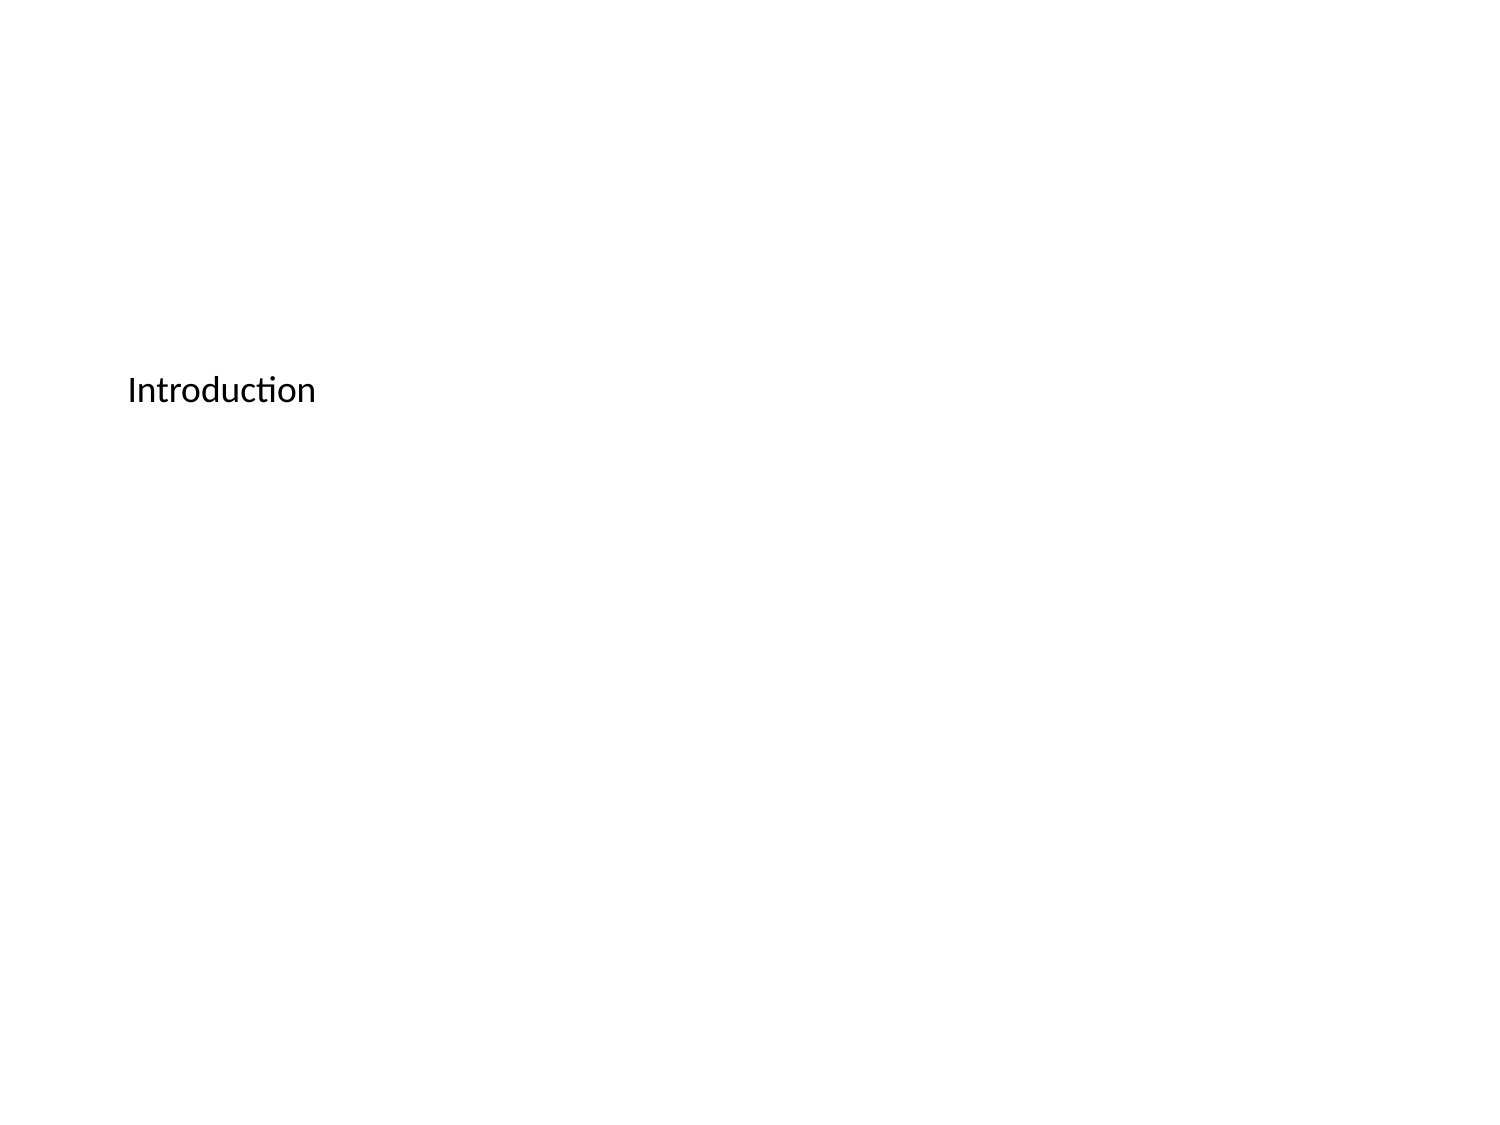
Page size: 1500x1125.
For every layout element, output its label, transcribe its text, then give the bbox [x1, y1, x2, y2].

title Introduction [112, 349, 1388, 591]
